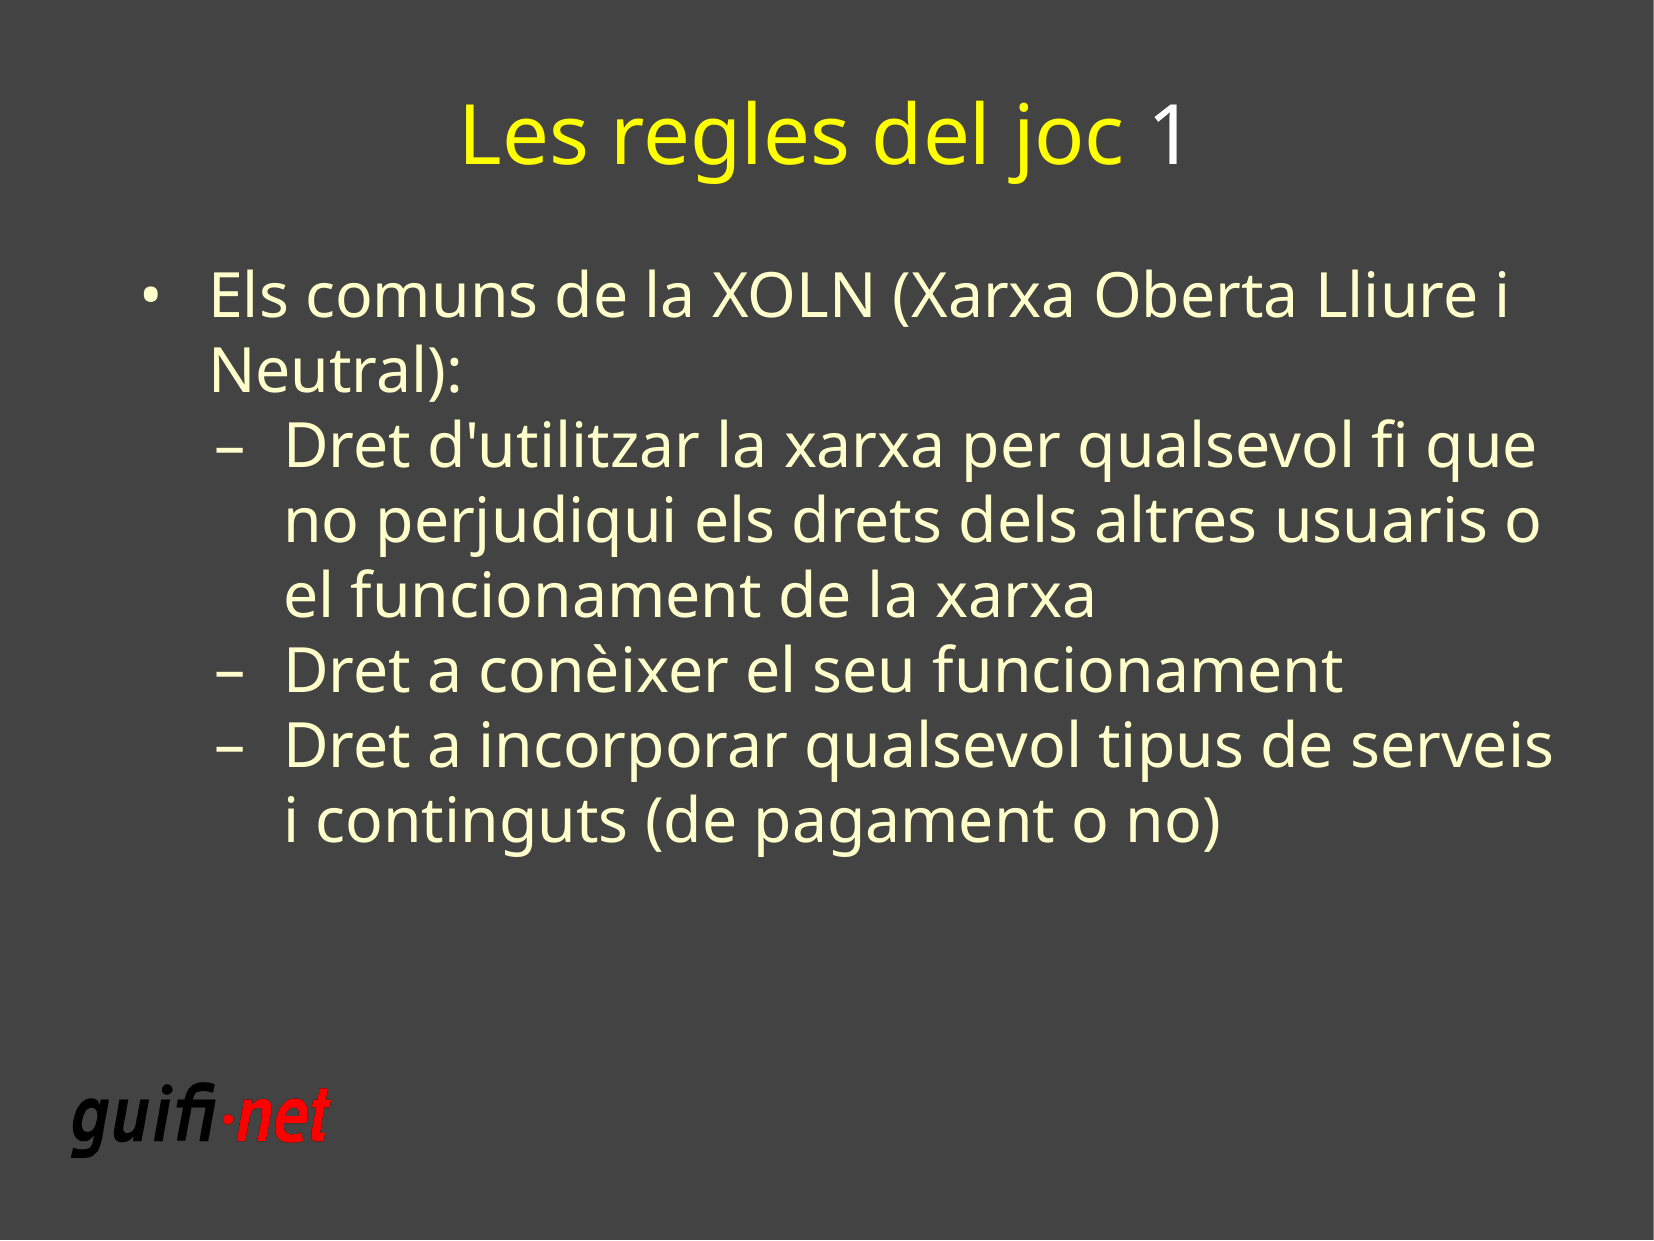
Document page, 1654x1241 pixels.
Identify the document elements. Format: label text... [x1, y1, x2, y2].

title Les regles del joc 1 [82, 49, 1571, 213]
picture [71, 1082, 331, 1158]
list Els comuns de la XOLN (Xarxa Oberta Lliure i Neutral): Dret d'utilitzar la xarxa per qualsevol fi que no perjudiqui els drets dels altres usuaris o el funcionament de la xarxa Dret a conèixer el seu funcionament Dret a incorporar qualsevol tipus de serveis i continguts (de pagament o no) [118, 248, 1571, 968]
